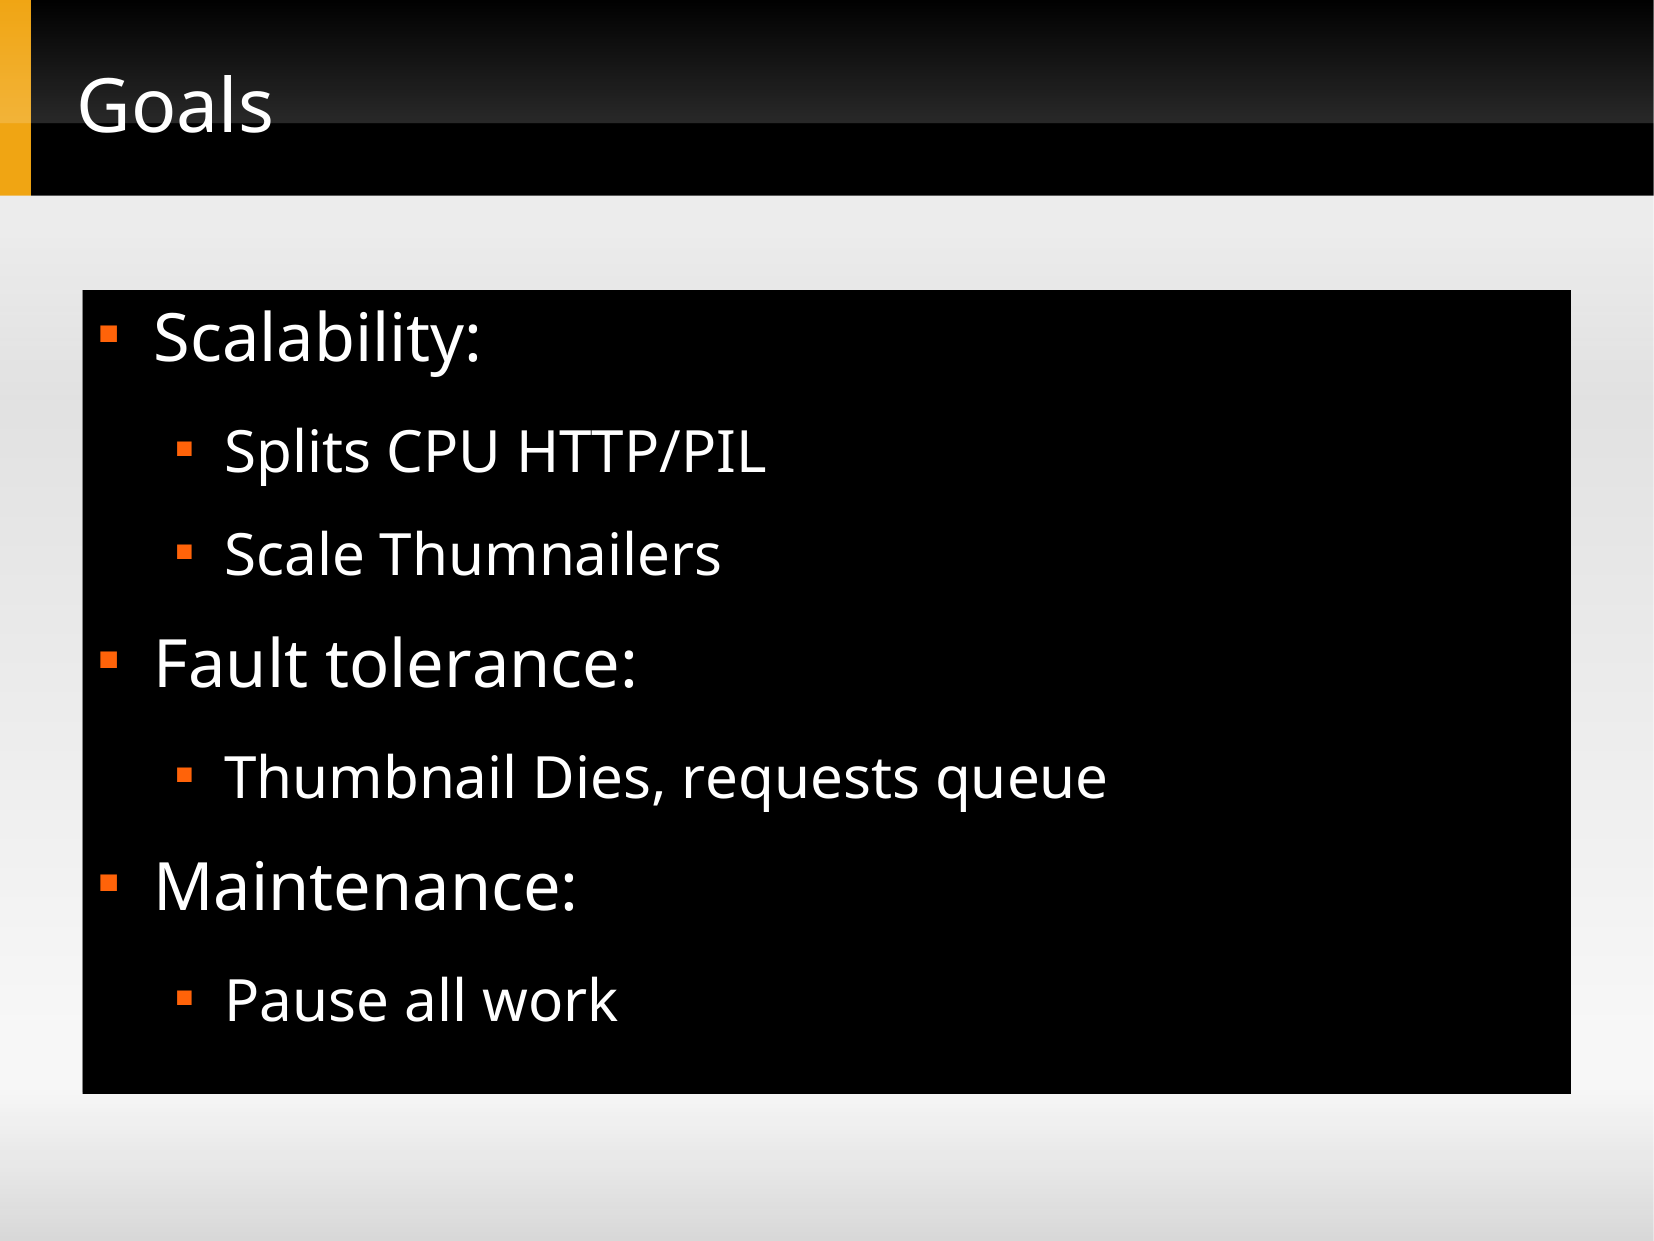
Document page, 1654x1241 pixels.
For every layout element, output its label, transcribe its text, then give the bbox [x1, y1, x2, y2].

title Goals [76, 7, 1565, 200]
picture [0, 0, 1654, 1241]
list Scalability: Splits CPU HTTP/PIL Scale Thumnailers Fault tolerance: Thumbnail Dies, requests queue Maintenance: Pause all work [82, 290, 1571, 1094]
